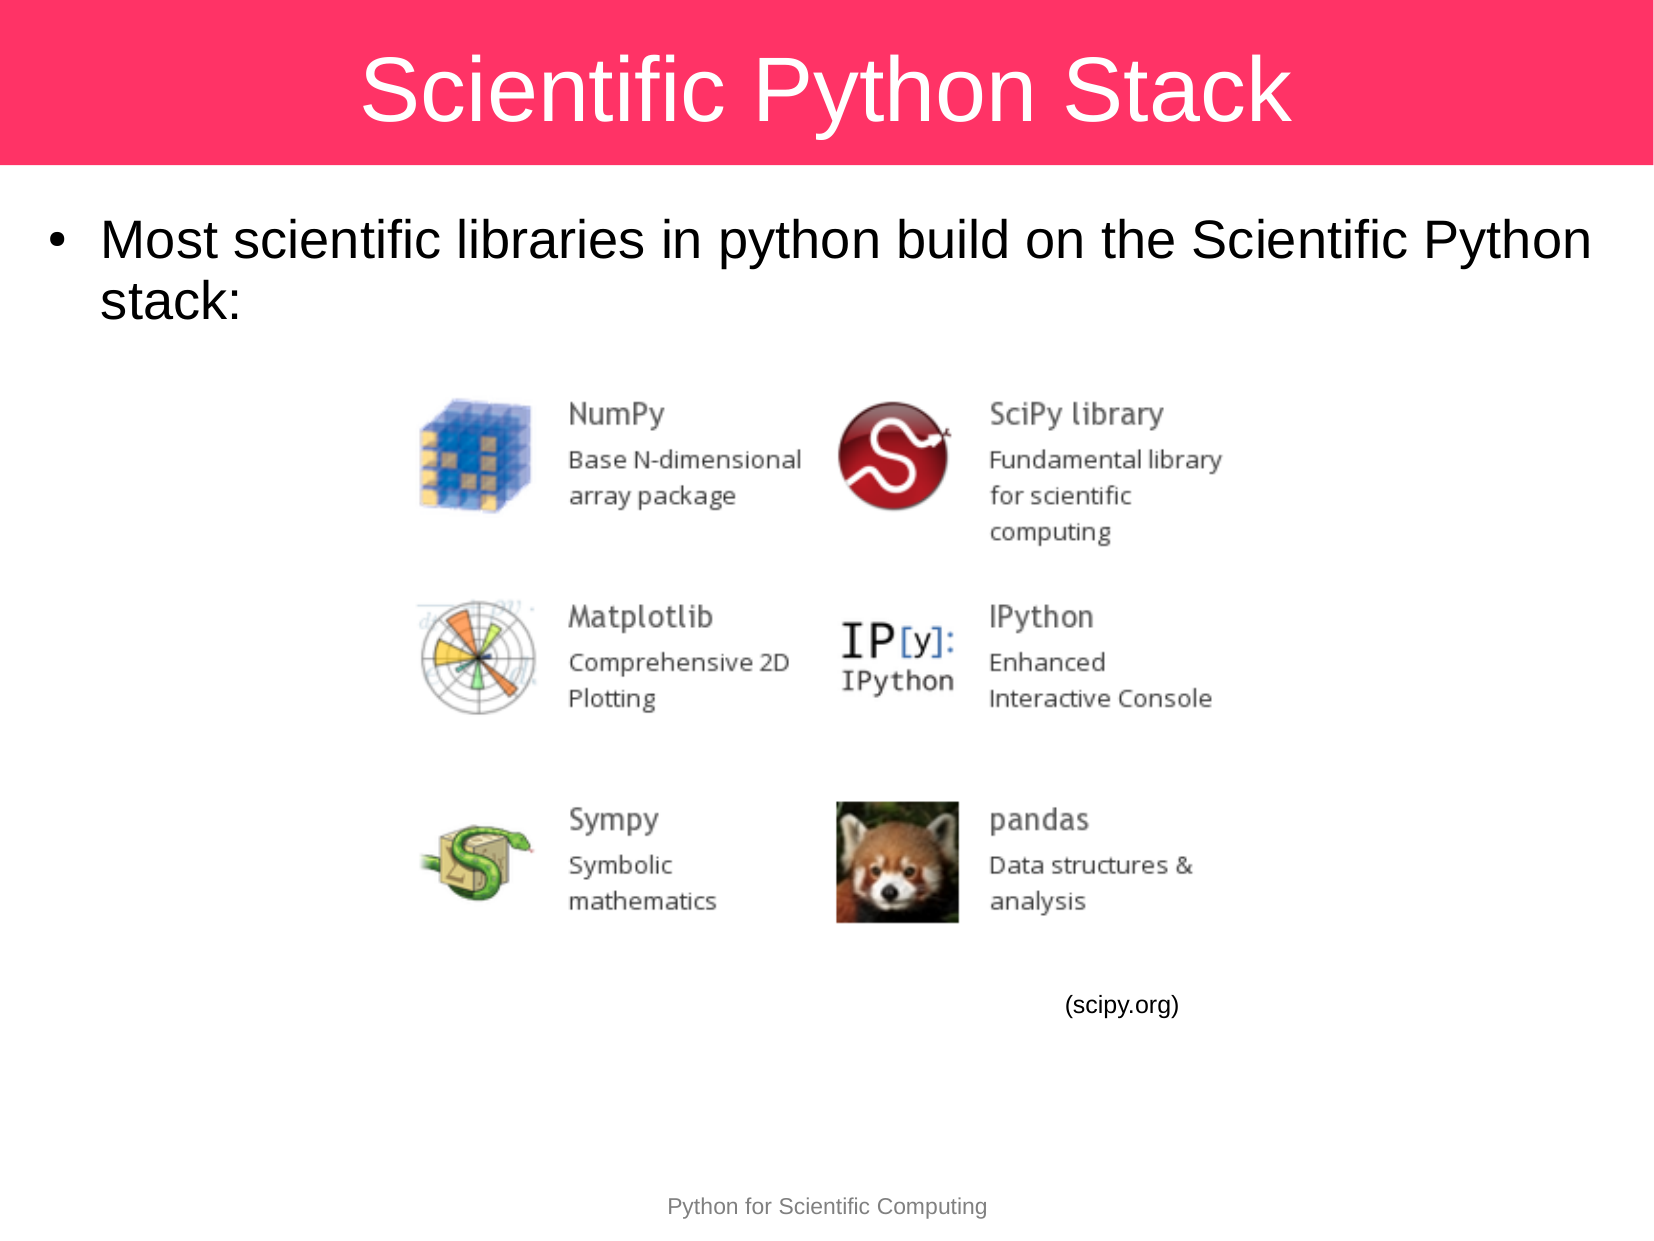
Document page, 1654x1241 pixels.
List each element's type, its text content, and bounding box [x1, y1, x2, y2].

picture [372, 374, 1273, 984]
list Most scientific libraries in python build on the Scientific Python stack: [30, 210, 1621, 930]
text_box (scipy.org) [1050, 983, 1351, 1027]
title Scientific Python Stack [82, 31, 1571, 148]
